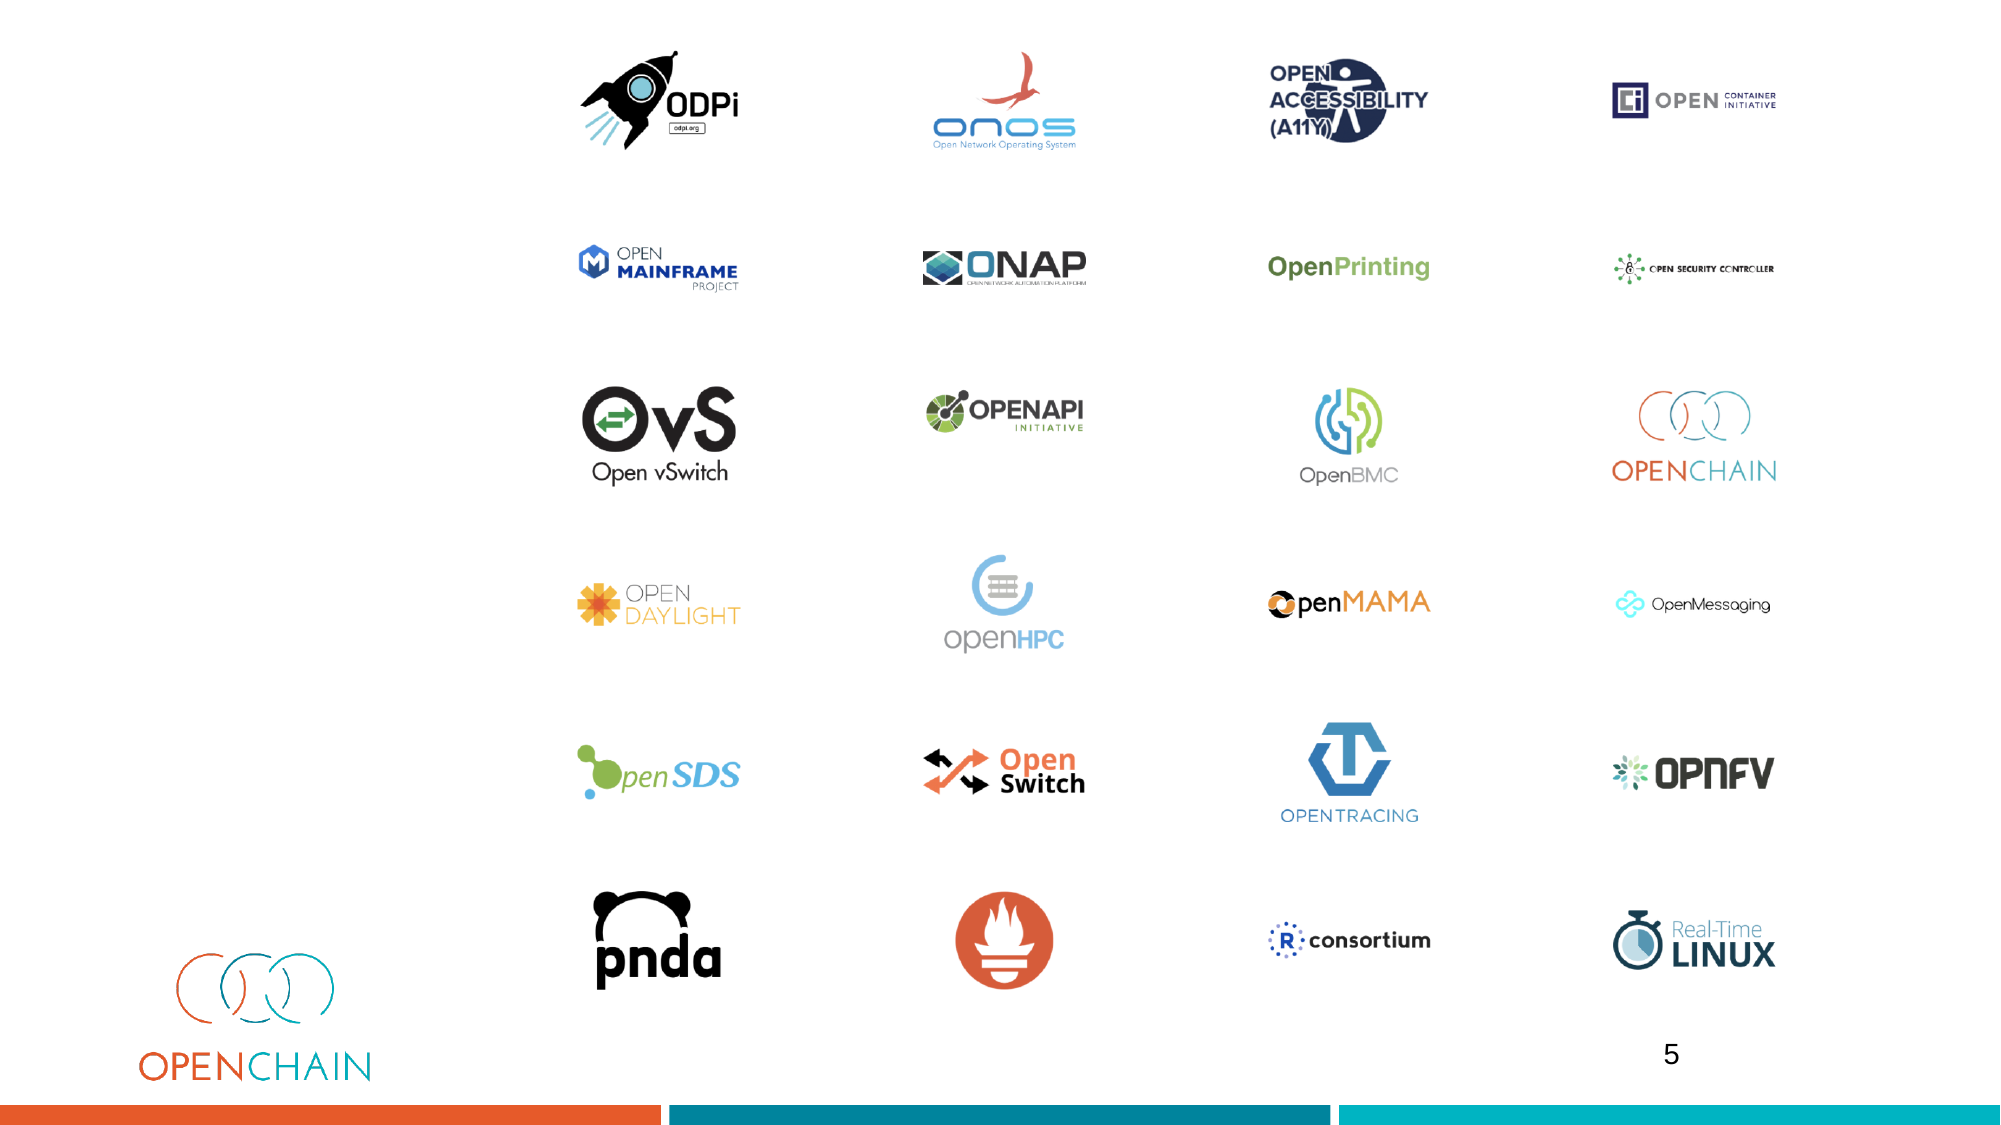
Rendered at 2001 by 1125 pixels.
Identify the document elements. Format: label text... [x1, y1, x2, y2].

slide_number <number> [1648, 1022, 1863, 1083]
picture [559, 35, 1810, 1008]
picture [137, 951, 372, 1082]
